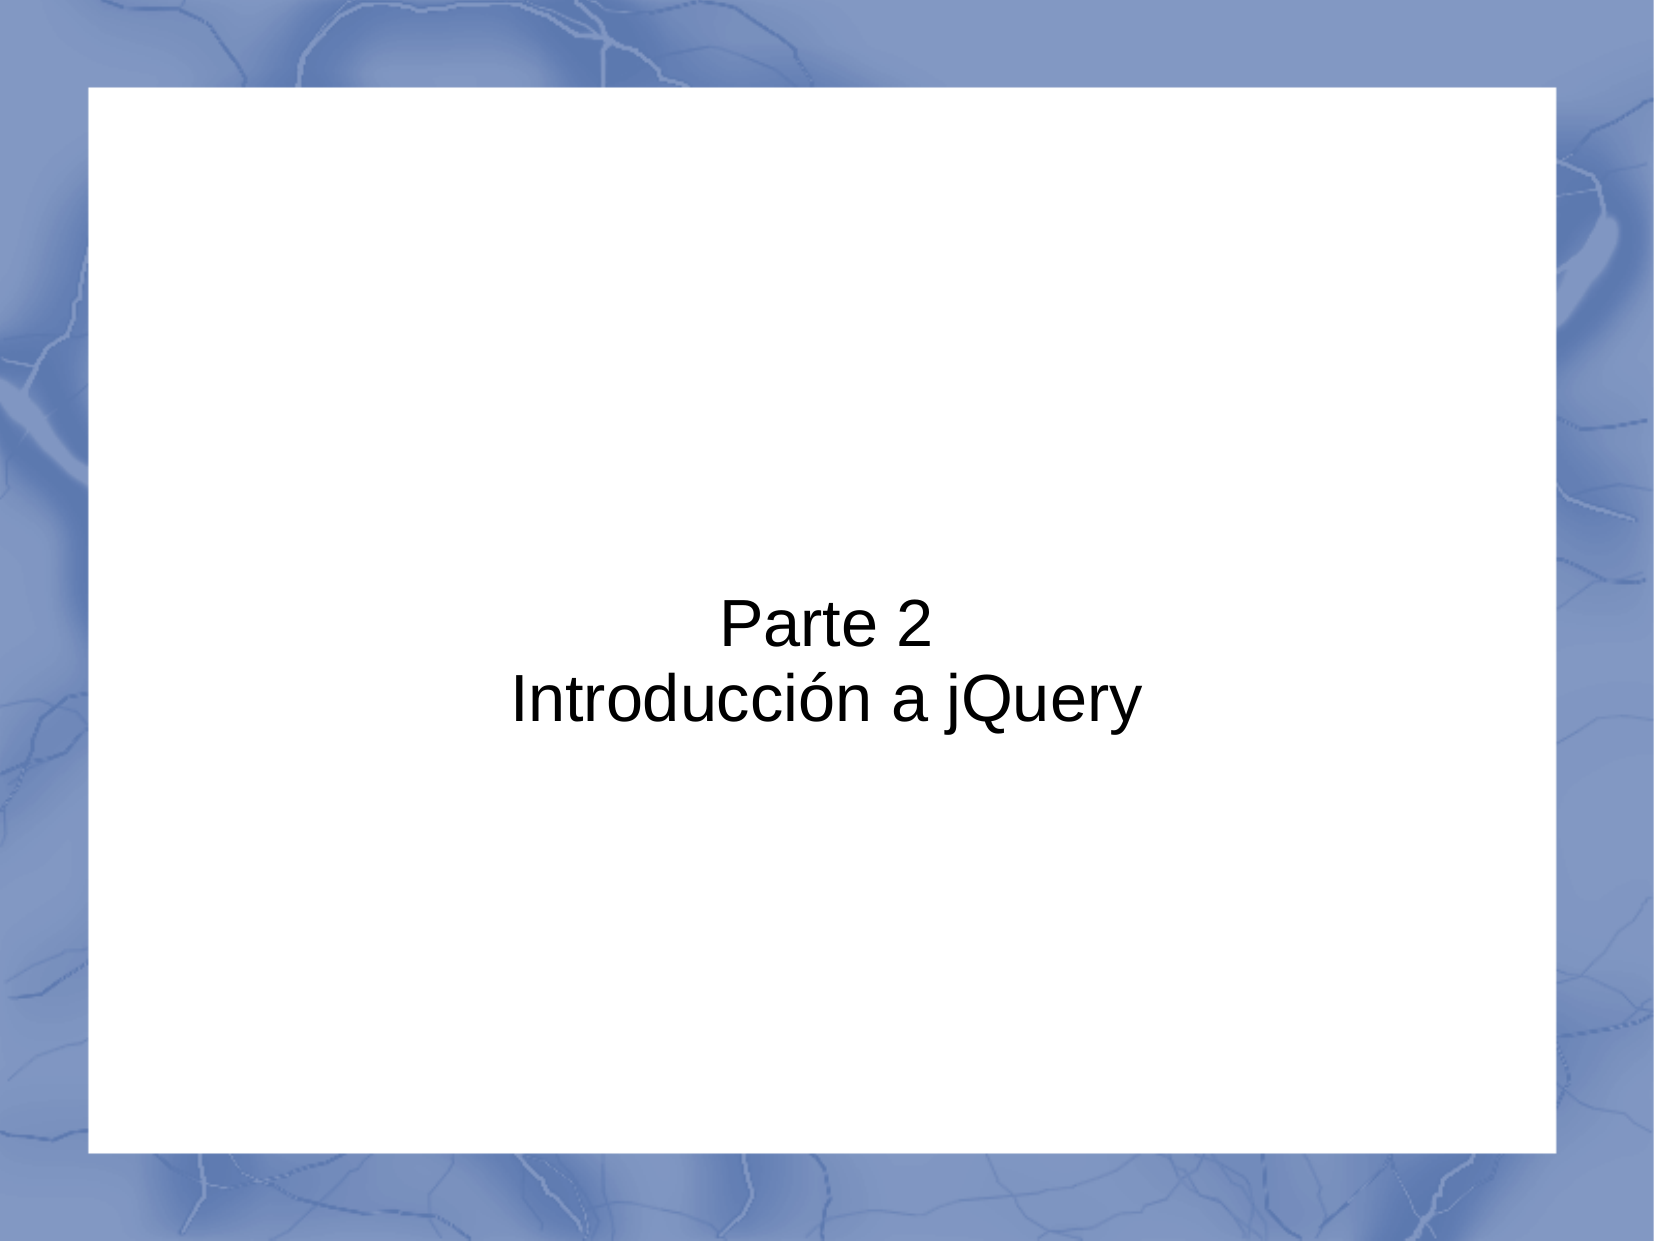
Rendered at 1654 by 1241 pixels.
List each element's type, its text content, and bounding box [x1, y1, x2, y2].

subtitle Parte 2 Introducción a jQuery [118, 90, 1536, 1232]
picture [0, 0, 1654, 1241]
